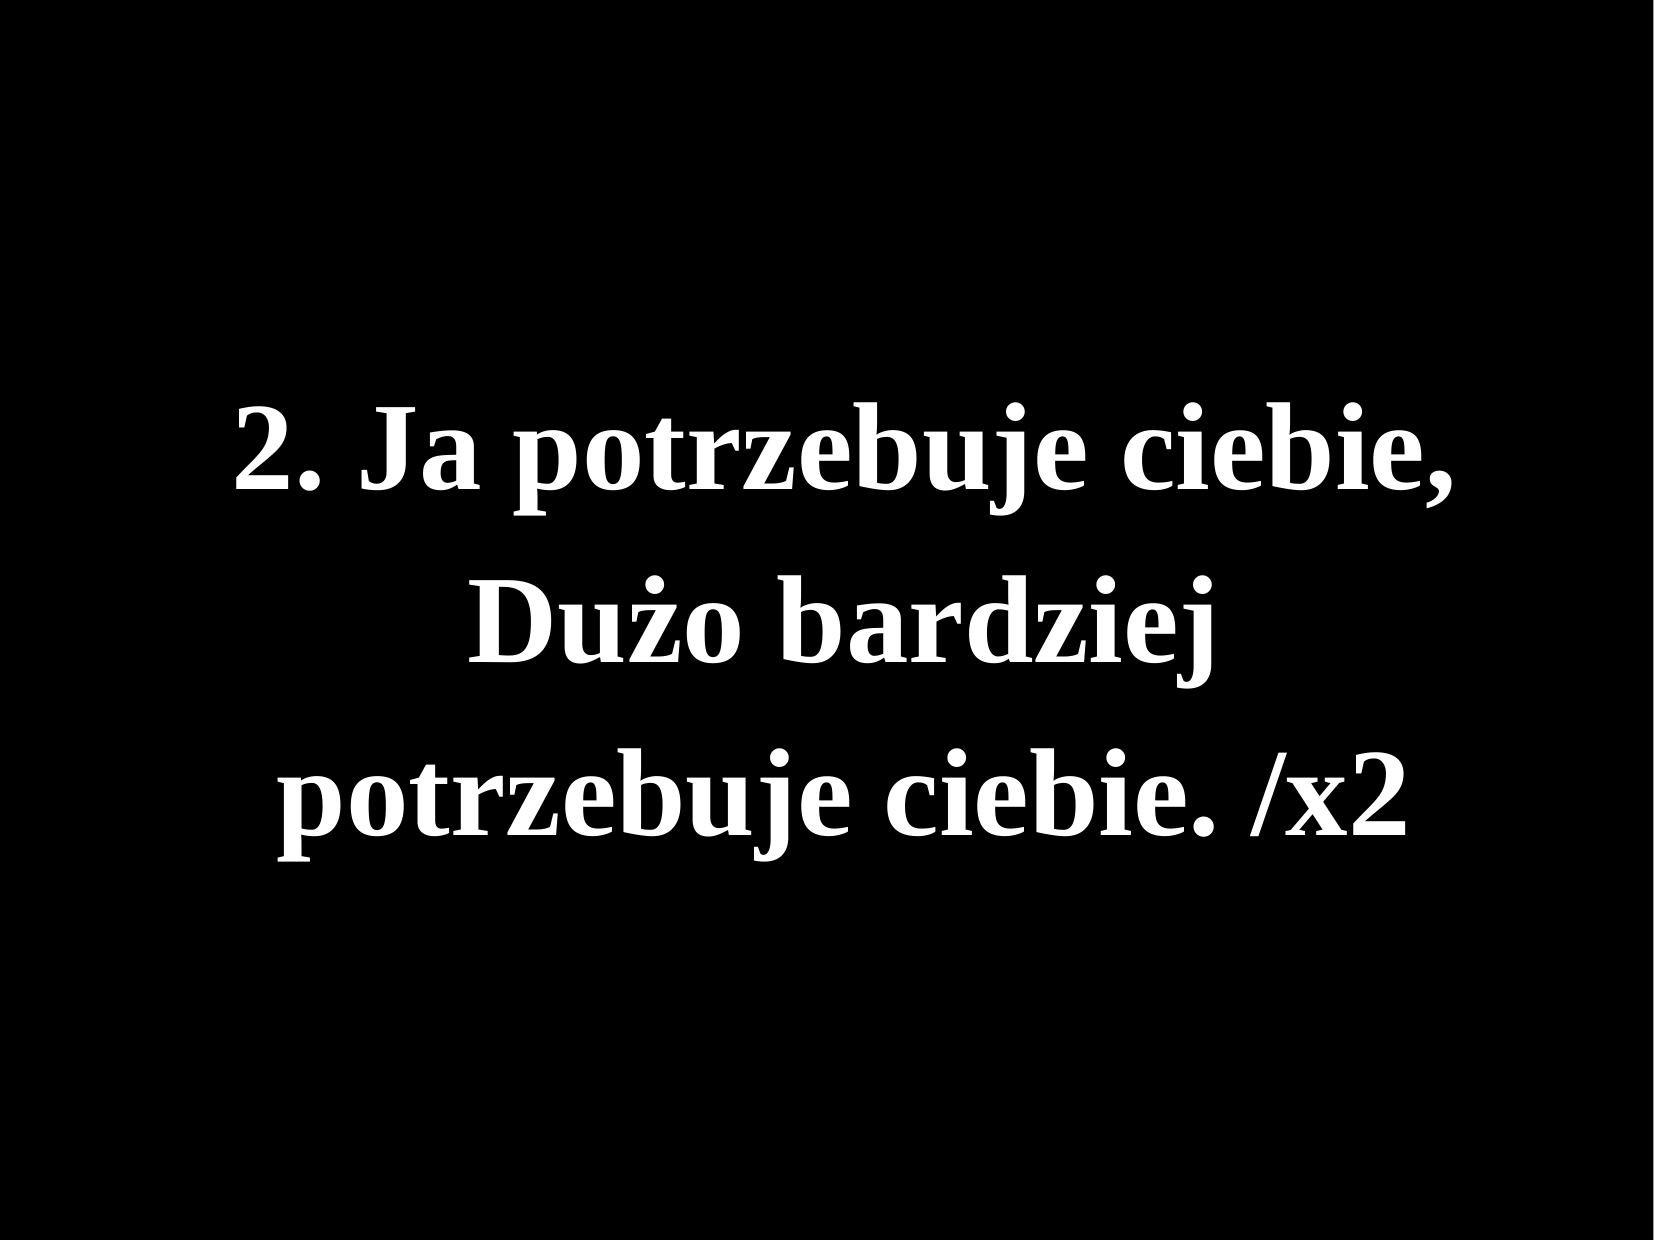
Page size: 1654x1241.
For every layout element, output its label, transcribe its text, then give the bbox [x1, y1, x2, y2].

subtitle 2. Ja potrzebuje ciebie, ppp Dużo bardziej ppp potrzebuje ciebie. /x2 [0, 0, 1654, 1241]
